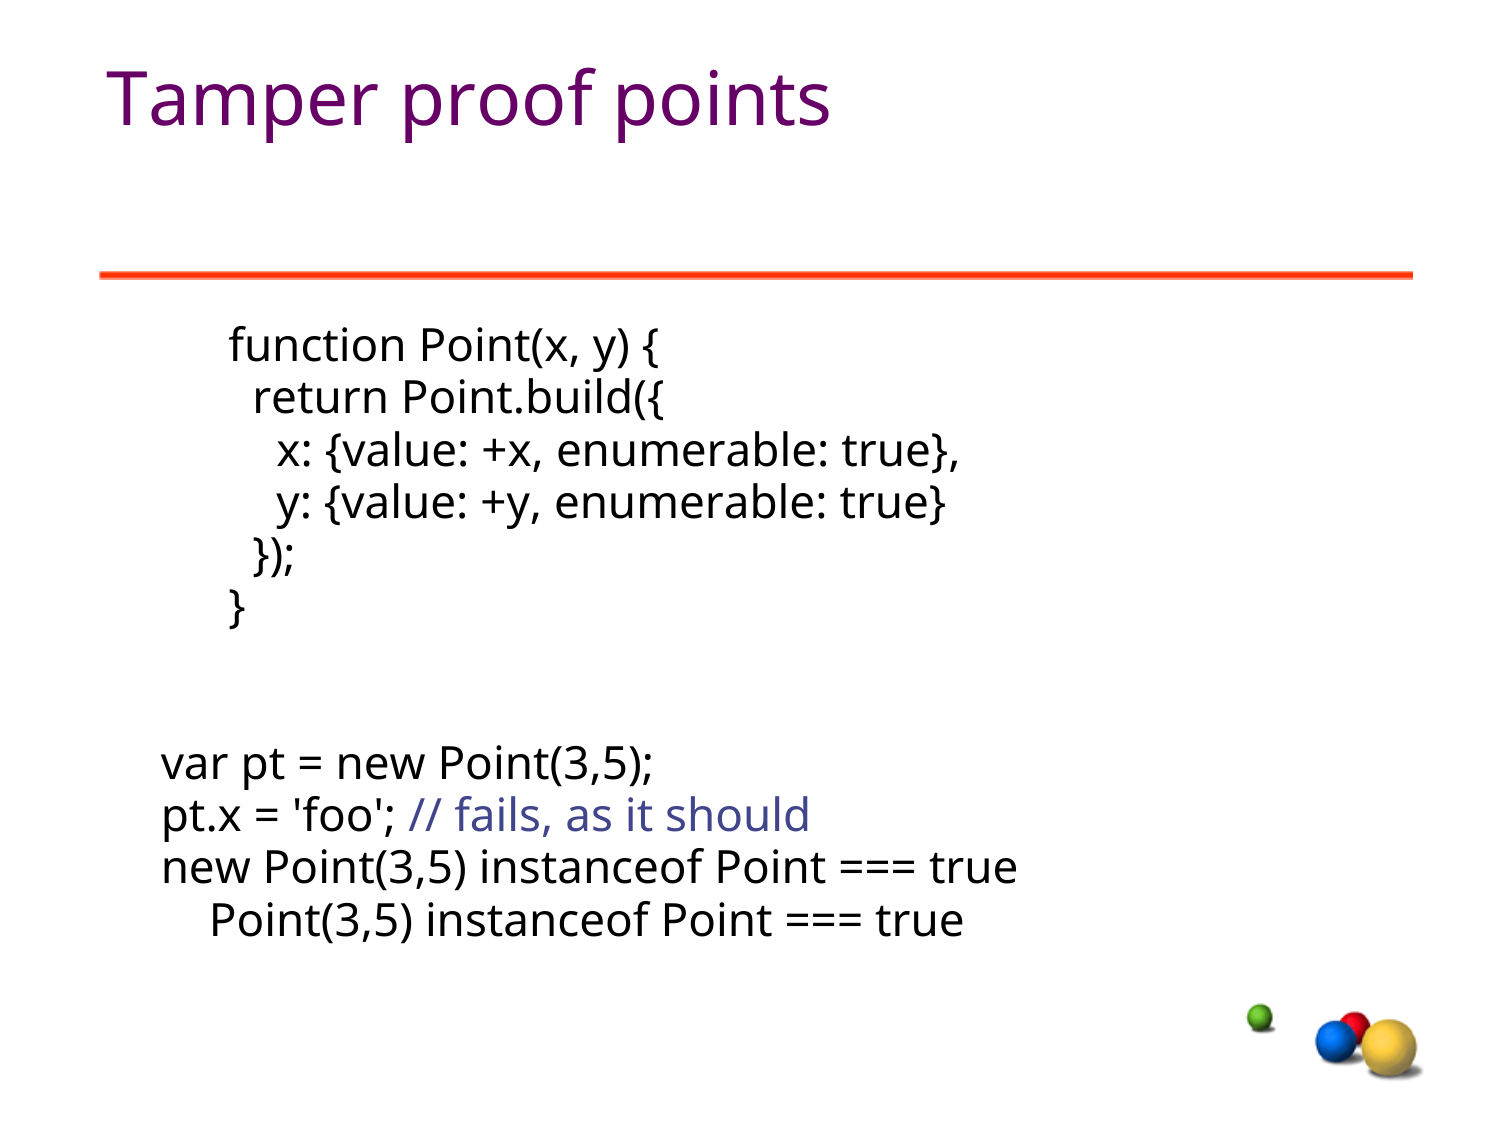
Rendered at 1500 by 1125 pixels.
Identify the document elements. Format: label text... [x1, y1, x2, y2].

picture [1224, 999, 1449, 1083]
subtitle function Point(x, y) { return Point.build({ x: {value: +x, enumerable: true}, y: {value: +y, enumerable: true} }); } var pt = new Point(3,5); pt.x = 'foo'; // fails, as it should new Point(3,5) instanceof Point === true Point(3,5) instanceof Point === true [144, 320, 1407, 999]
title Tamper proof points [106, 57, 1369, 231]
picture [99, 271, 1413, 280]
